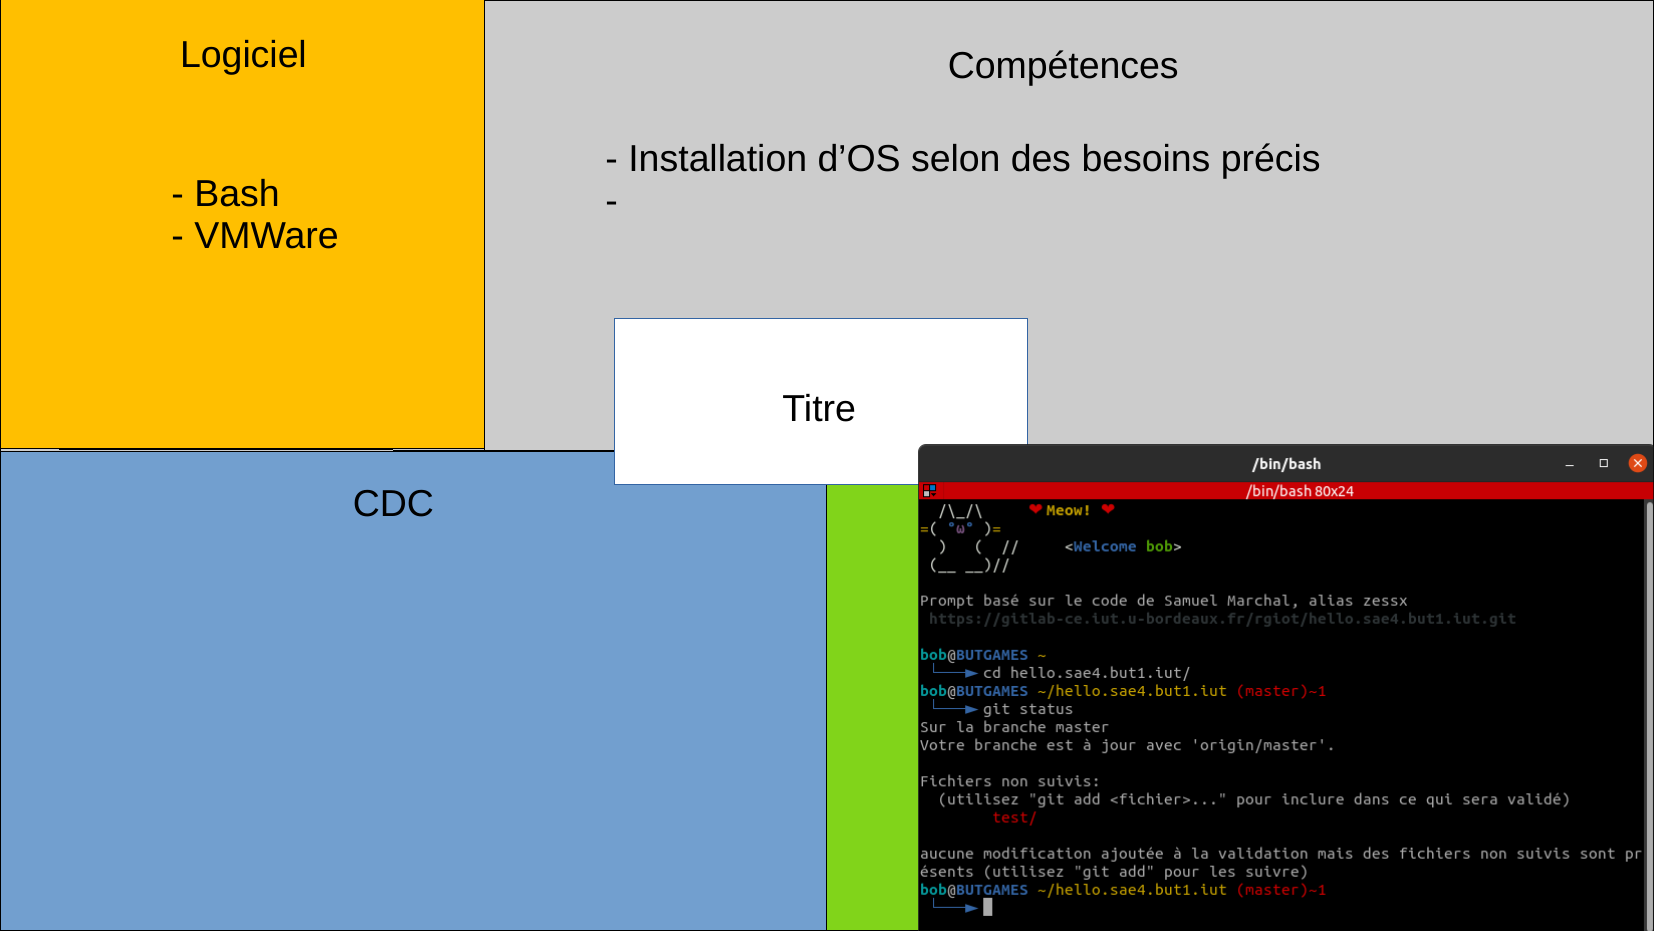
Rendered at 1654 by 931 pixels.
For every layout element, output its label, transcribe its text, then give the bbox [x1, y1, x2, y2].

picture [909, 437, 1654, 931]
text_box - Bash - VMWare [156, 165, 354, 265]
text_box - Installation d’OS selon des besoins précis - [590, 129, 1336, 229]
